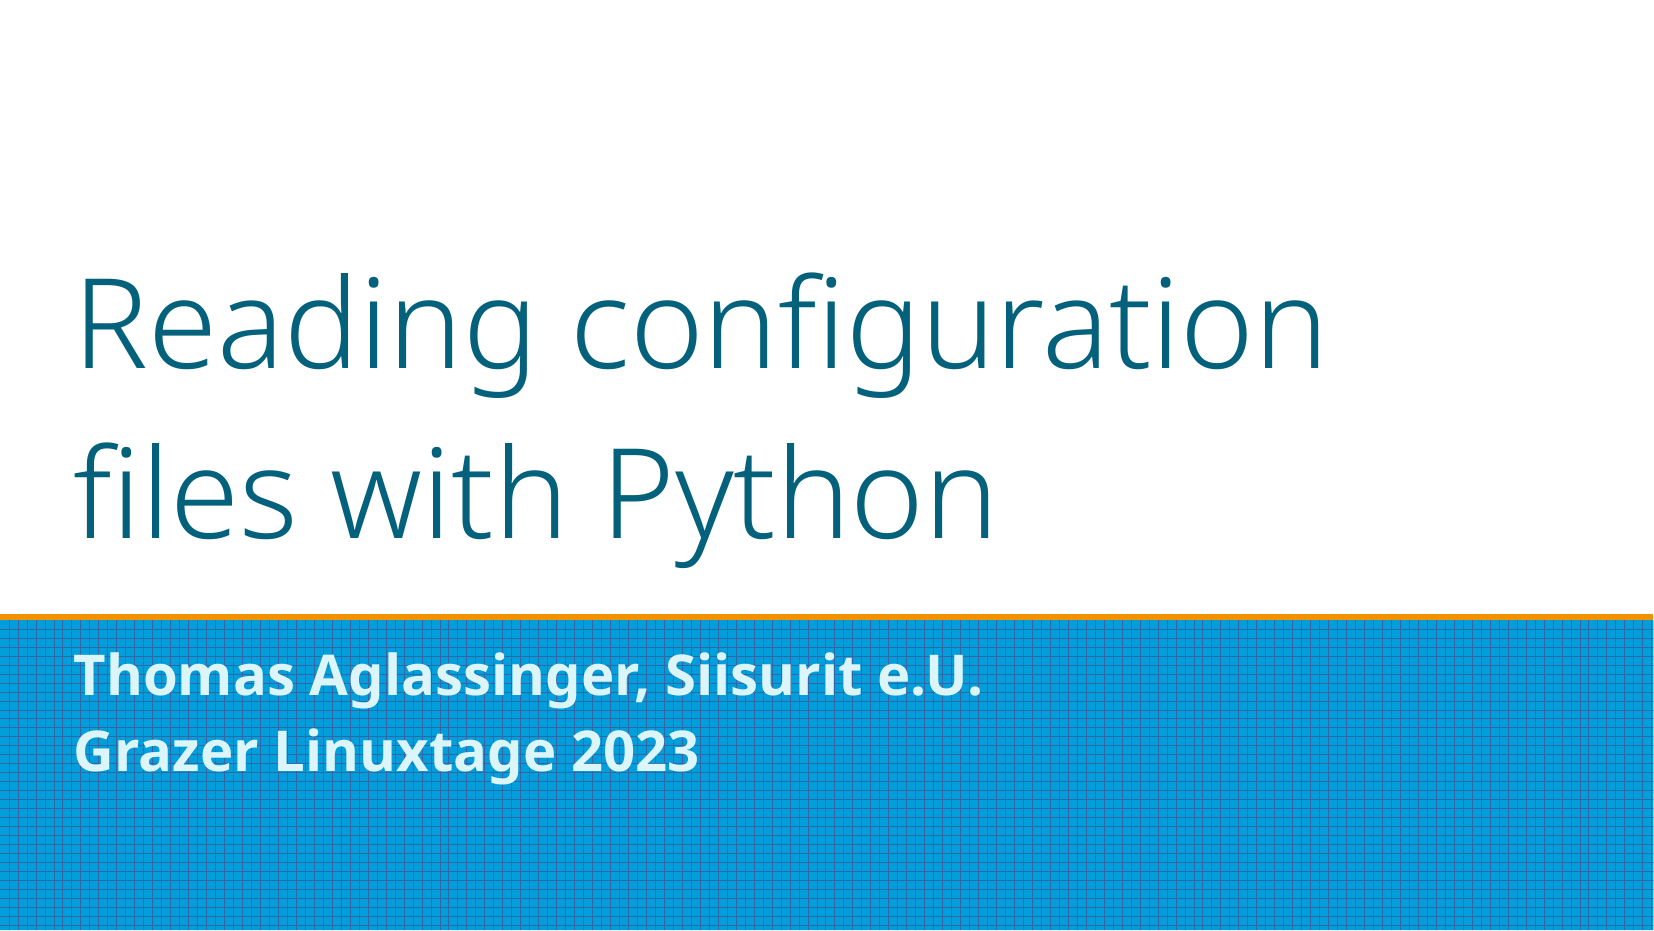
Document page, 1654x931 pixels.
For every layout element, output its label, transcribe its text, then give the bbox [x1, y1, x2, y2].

title Reading configuration files with Python [73, 44, 1551, 576]
subtitle Thomas Aglassinger, Siisurit e.U. Grazer Linuxtage 2023 [73, 634, 1551, 827]
